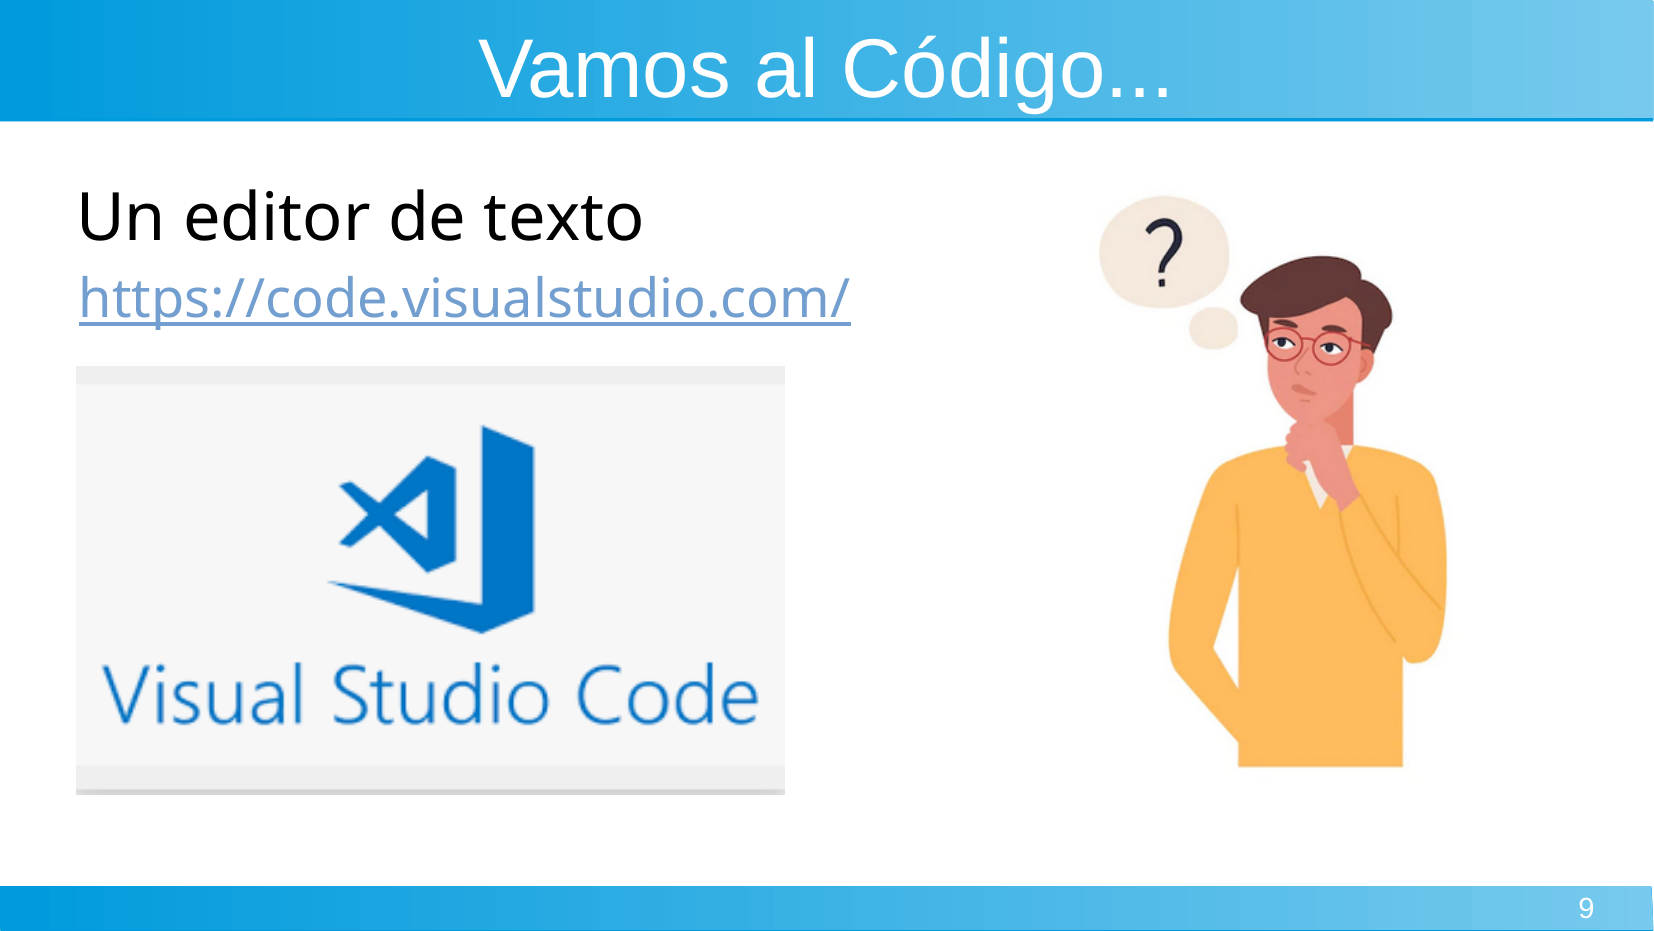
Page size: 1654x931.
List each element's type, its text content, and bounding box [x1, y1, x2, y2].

picture [1083, 177, 1477, 784]
text_box Un editor de texto [76, 169, 697, 260]
picture [76, 366, 785, 795]
text_box https://code.visualstudio.com/ [79, 259, 852, 351]
title Vamos al Código... [59, 22, 1595, 116]
